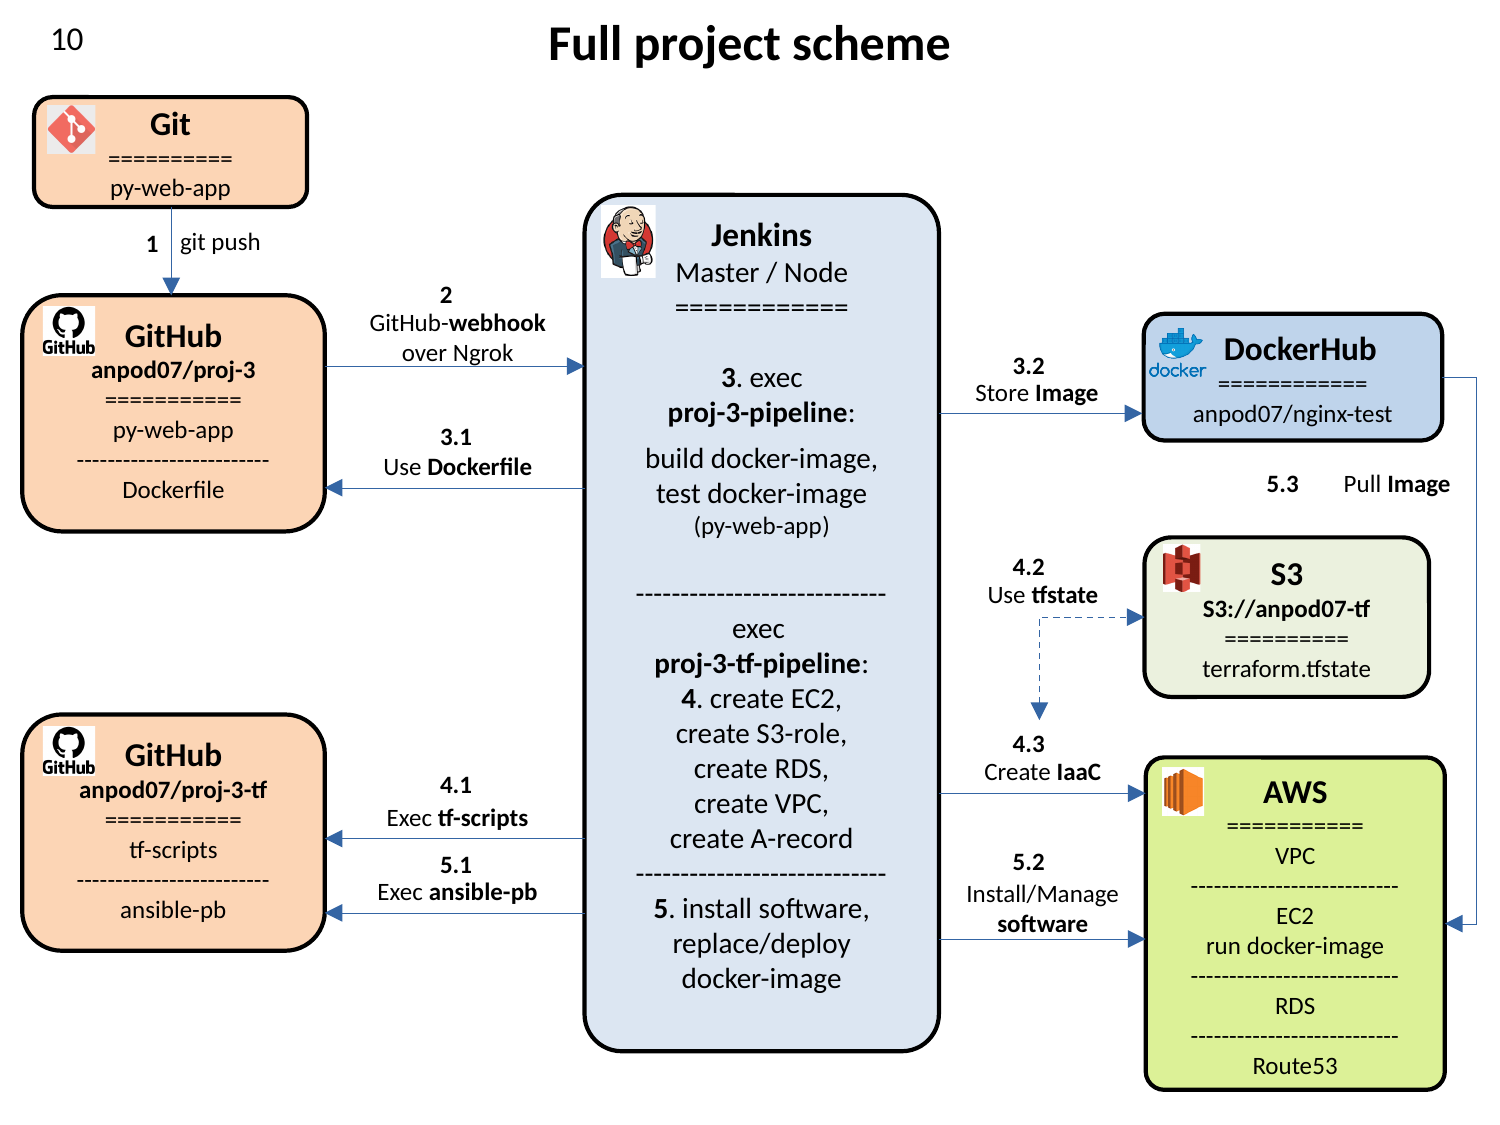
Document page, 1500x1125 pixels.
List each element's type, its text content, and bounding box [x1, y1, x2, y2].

text_box GitHub anpod07/proj-3 =========== py-web-app ------------------------- Dockerfile [22, 295, 325, 532]
text_box S3 S3://anpod07-tf ========== terraform.tfstate [1144, 537, 1430, 697]
picture [1162, 767, 1205, 816]
text_box 5.2 [997, 838, 1081, 883]
text_box GitHub-webhook over Ngrok [330, 298, 585, 366]
text_box 3.1 [425, 413, 508, 458]
text_box Use Dockerfile [330, 442, 585, 488]
title Full project scheme [75, 23, 1425, 117]
text_box Pull Image [1335, 460, 1500, 506]
picture [42, 306, 96, 356]
text_box 5.3 [1251, 460, 1335, 506]
text_box GitHub anpod07/proj-3-tf =========== tf-scripts ------------------------- ansible-pb [22, 714, 325, 951]
text_box Create IaaC [932, 748, 1153, 794]
text_box Jenkins Master / Node ============ 3. exec proj-3-pipeline: build docker-image, test docker-image (py-web-app) ---------------------------- exec proj-3-tf-pipeline: 4. create EC2, create S3-role, create RDS, create VPC, create A-record ---------------------------- 5. install software, replace/deploy docker-image [584, 194, 939, 1052]
text_box 4.1 [425, 761, 508, 807]
text_box Install/Manage software [932, 870, 1153, 946]
text_box 3.2 [997, 342, 1081, 387]
text_box DockerHub ============ anpod07/nginx-test [1143, 313, 1443, 441]
text_box Use tfstate [932, 571, 1153, 617]
text_box 5.1 [425, 841, 508, 887]
text_box Exec ansible-pb [330, 868, 585, 913]
text_box 2 [425, 271, 508, 317]
text_box GitHub-webhook over Ngrok [330, 367, 566, 374]
text_box Git ========== py-web-app [34, 97, 308, 207]
picture [1146, 323, 1207, 383]
picture [601, 205, 656, 278]
picture [1163, 544, 1201, 592]
text_box git push [172, 218, 331, 264]
picture [47, 105, 96, 154]
text_box 1 [131, 219, 214, 265]
picture [42, 726, 96, 776]
text_box 10 [35, 9, 118, 65]
text_box AWS =========== VPC --------------------------- EC2 run docker-image --------------------------- RDS --------------------------- Route53 [1145, 757, 1445, 1090]
text_box Store Image [927, 368, 1147, 414]
text_box 4.3 [997, 720, 1081, 765]
text_box Exec tf-scripts [330, 793, 585, 838]
text_box 4.2 [997, 542, 1081, 588]
